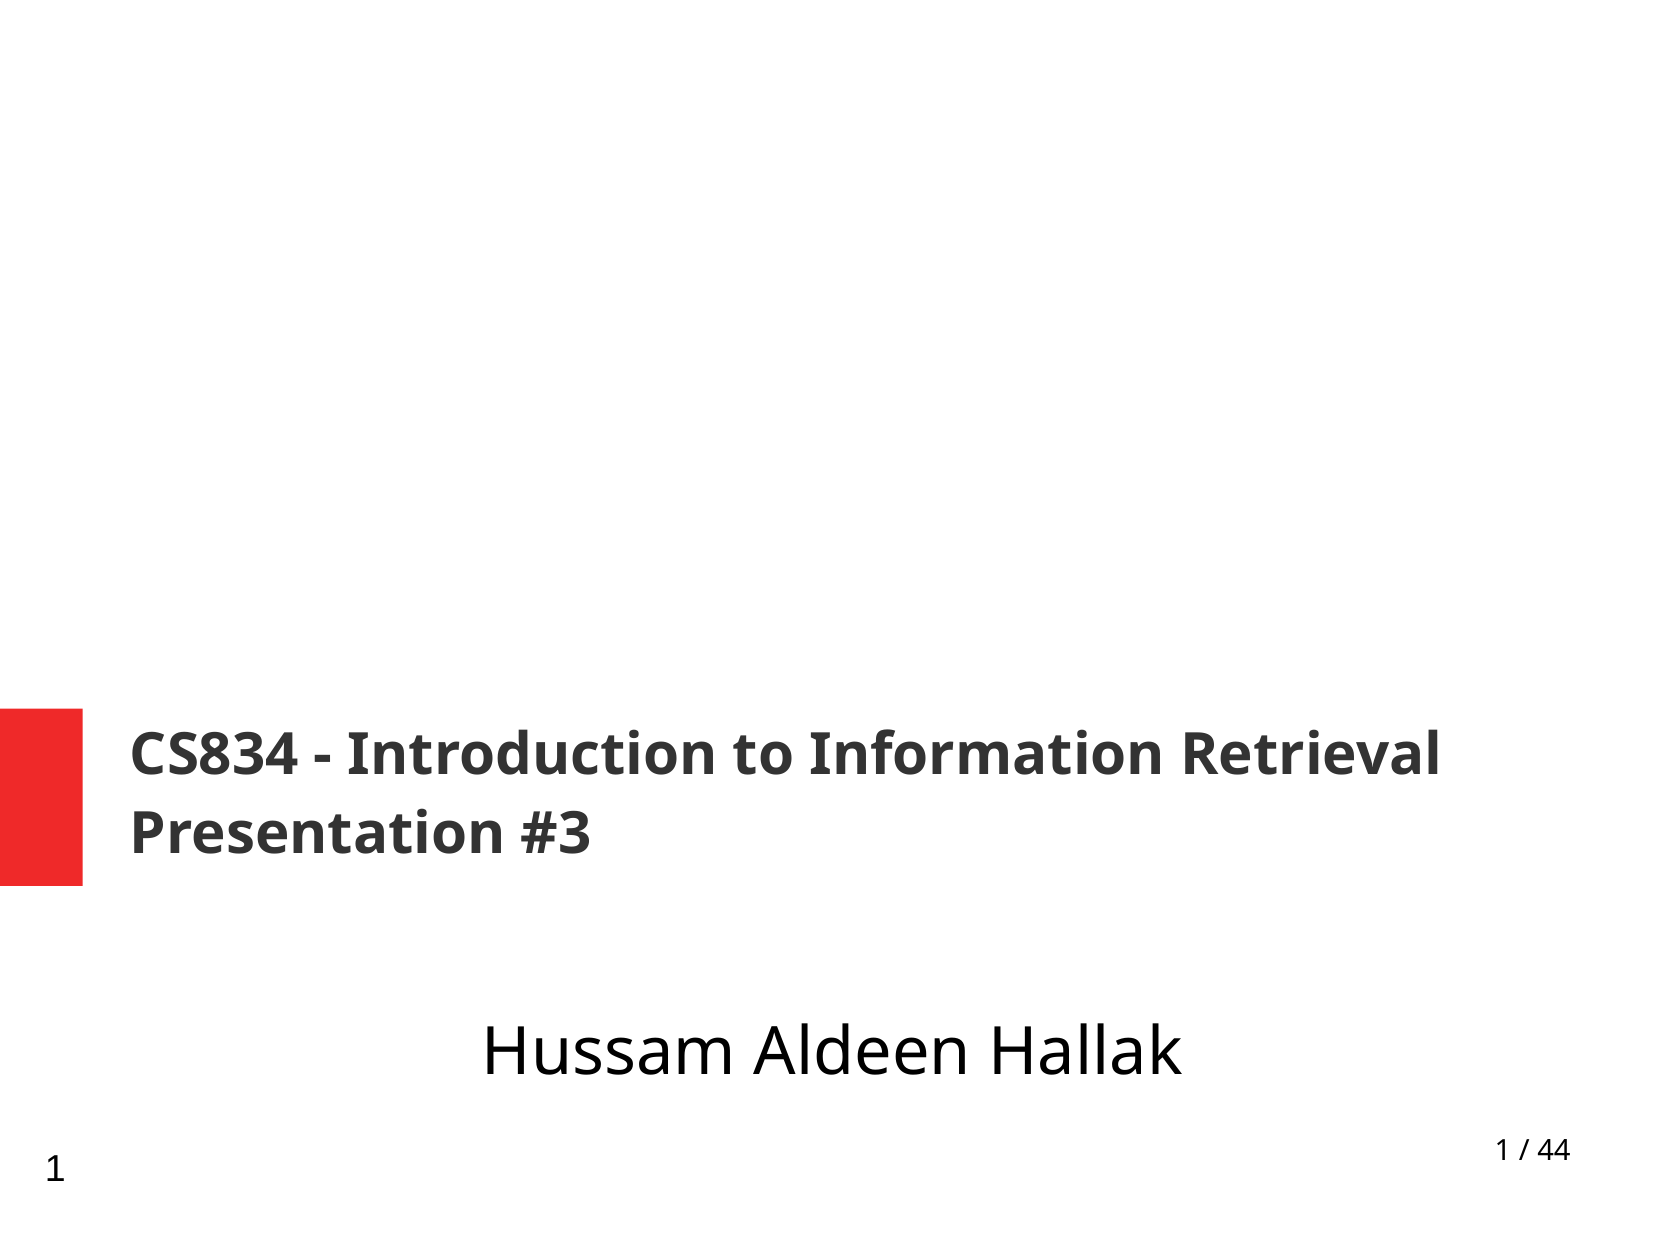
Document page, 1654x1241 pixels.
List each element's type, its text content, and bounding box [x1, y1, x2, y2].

text_box 1 [30, 1140, 76, 1197]
subtitle Hussam Aldeen Hallak [129, 968, 1536, 1130]
title CS834 - Introduction to Information Retrieval Presentation #3 [129, 673, 1536, 910]
